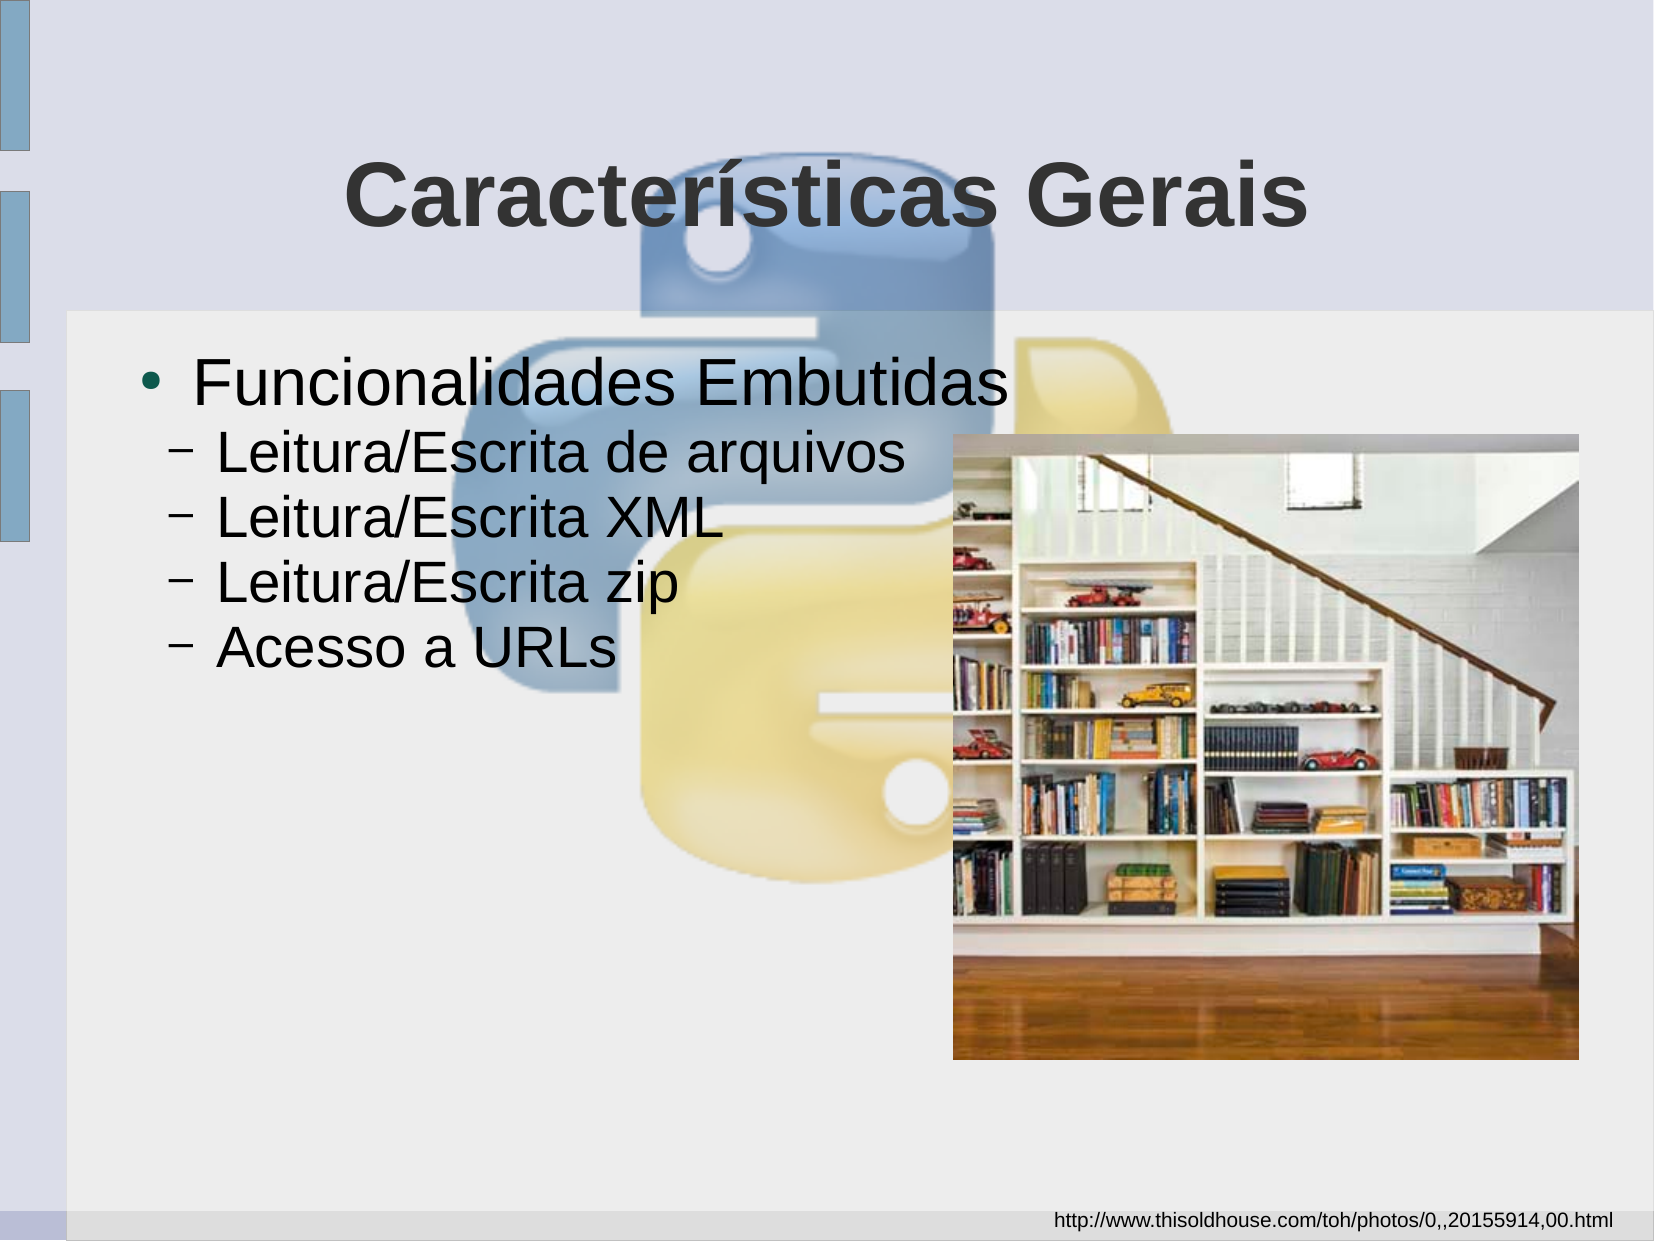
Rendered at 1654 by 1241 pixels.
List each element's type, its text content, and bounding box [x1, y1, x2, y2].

picture [0, 0, 1654, 1211]
list Funcionalidades Embutidas Leitura/Escrita de arquivos Leitura/Escrita XML Leitura/Escrita zip Acesso a URLs [121, 344, 1534, 1127]
text_box http://www.thisoldhouse.com/toh/photos/0,,20155914,00.html [1039, 1201, 1654, 1241]
title Características Gerais [121, 91, 1534, 299]
